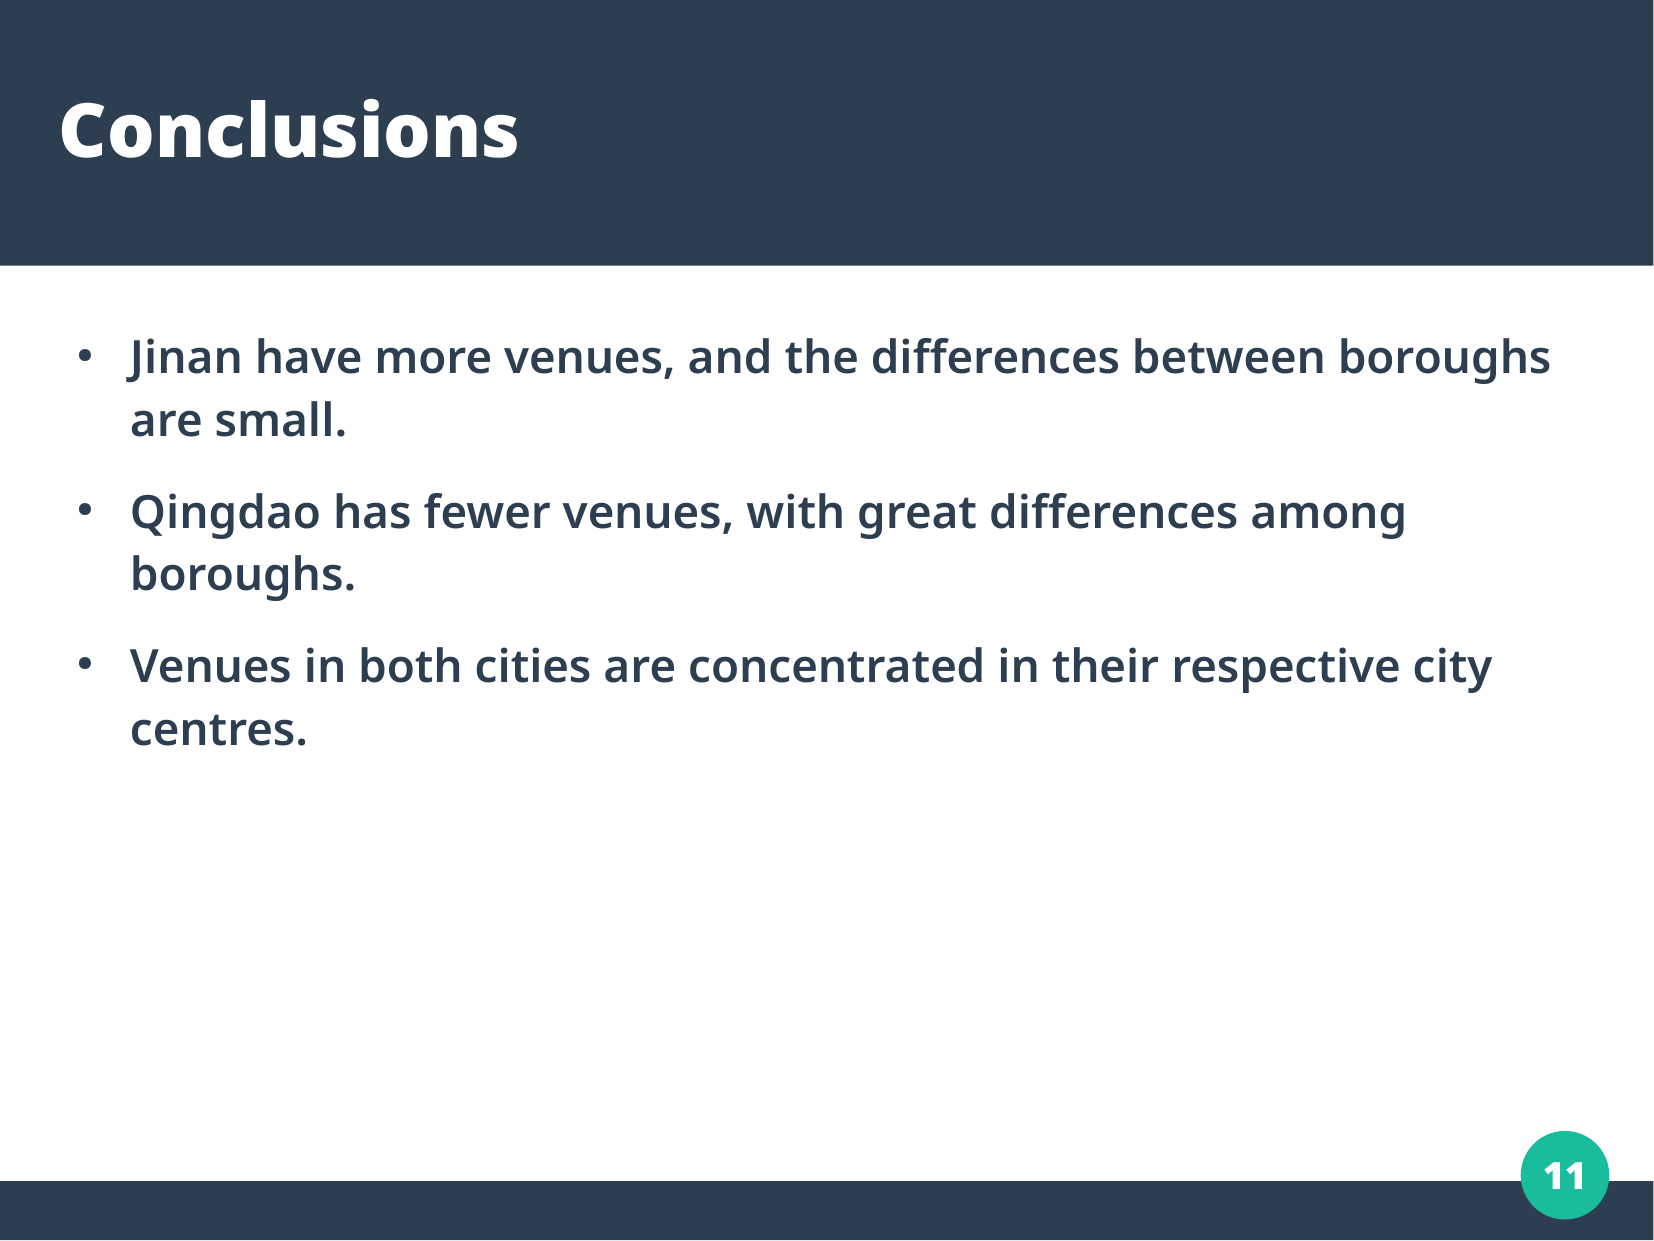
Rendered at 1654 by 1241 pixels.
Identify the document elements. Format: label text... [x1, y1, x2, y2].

title Conclusions [59, 49, 1595, 207]
list Jinan have more venues, and the differences between boroughs are small. Qingdao has fewer venues, with great differences among boroughs. Venues in both cities are concentrated in their respective city centres. [59, 324, 1595, 1152]
